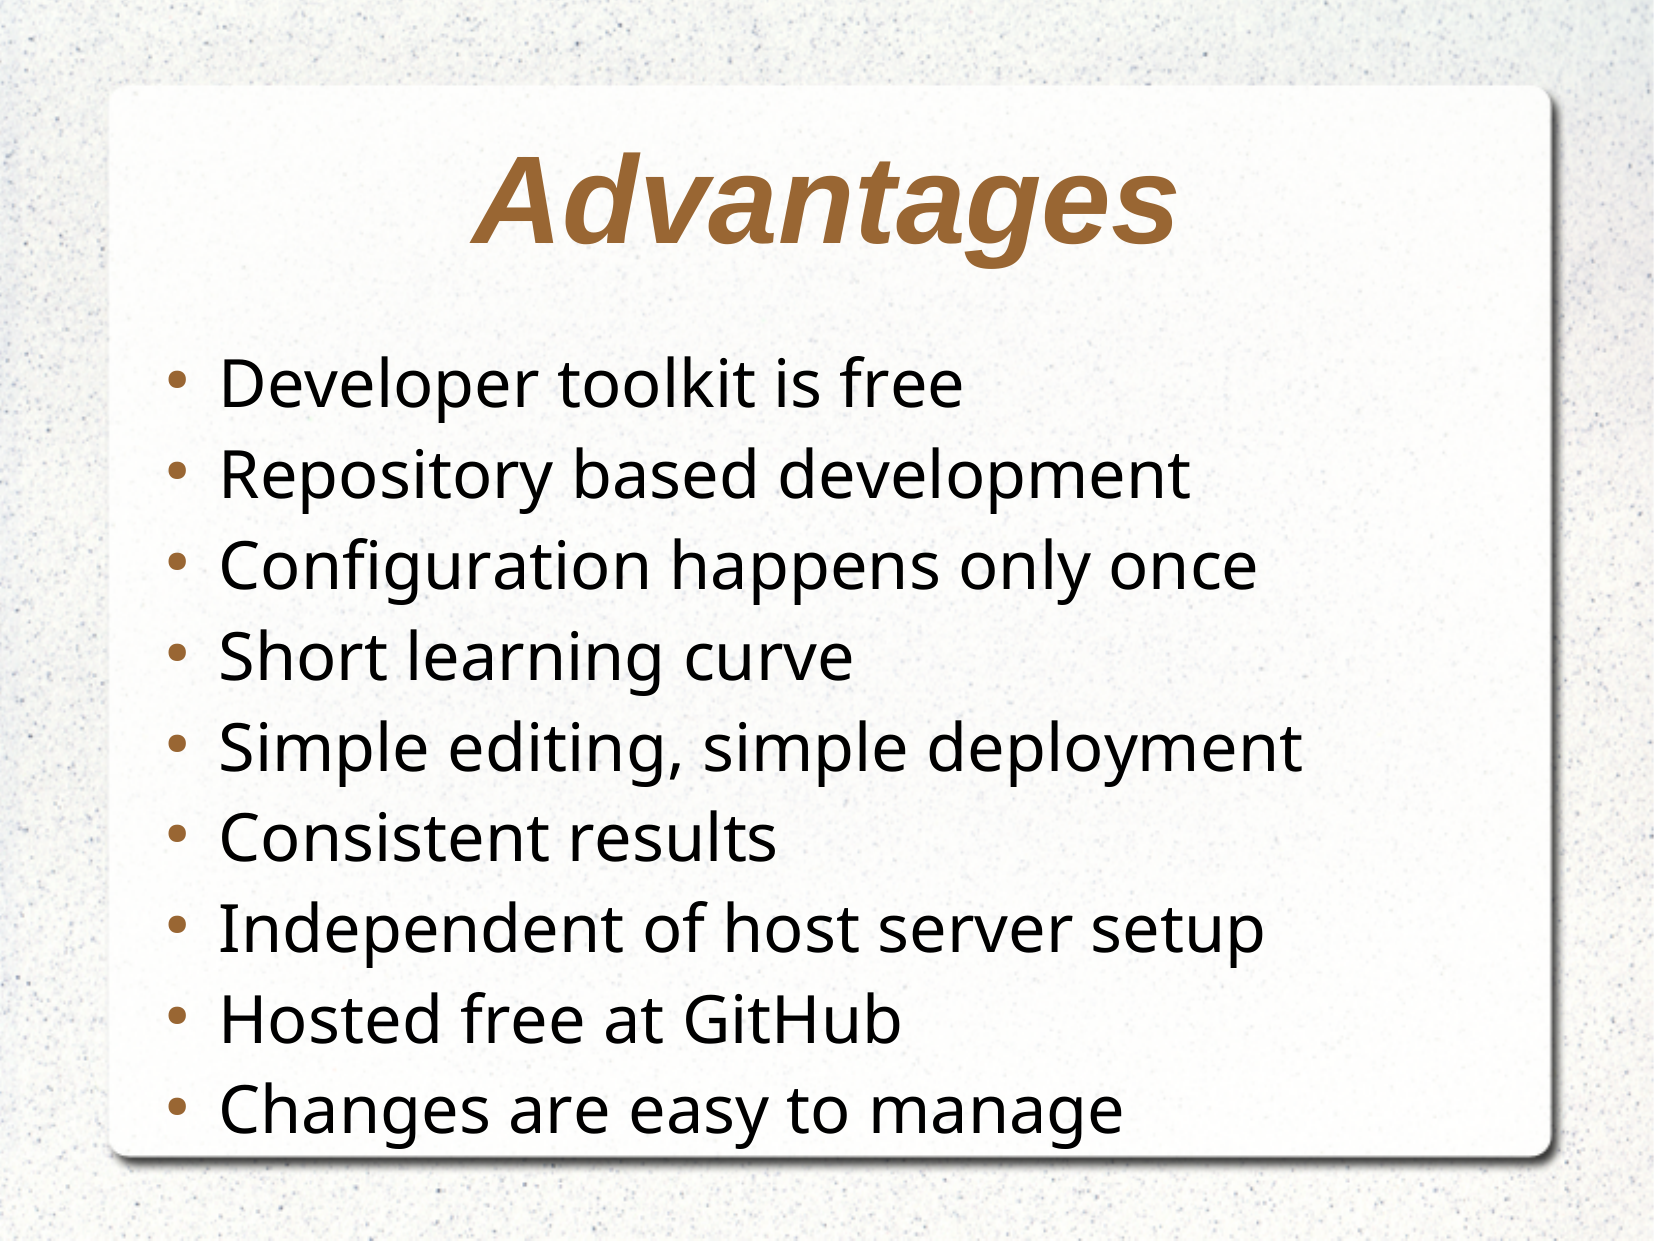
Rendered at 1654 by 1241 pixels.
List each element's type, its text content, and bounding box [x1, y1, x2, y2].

title Advantages [118, 96, 1536, 304]
list Developer toolkit is free Repository based development Configuration happens only once Short learning curve Simple editing, simple deployment Consistent results Independent of host server setup Hosted free at GitHub Changes are easy to manage [147, 336, 1506, 1156]
picture [0, 0, 1654, 1241]
